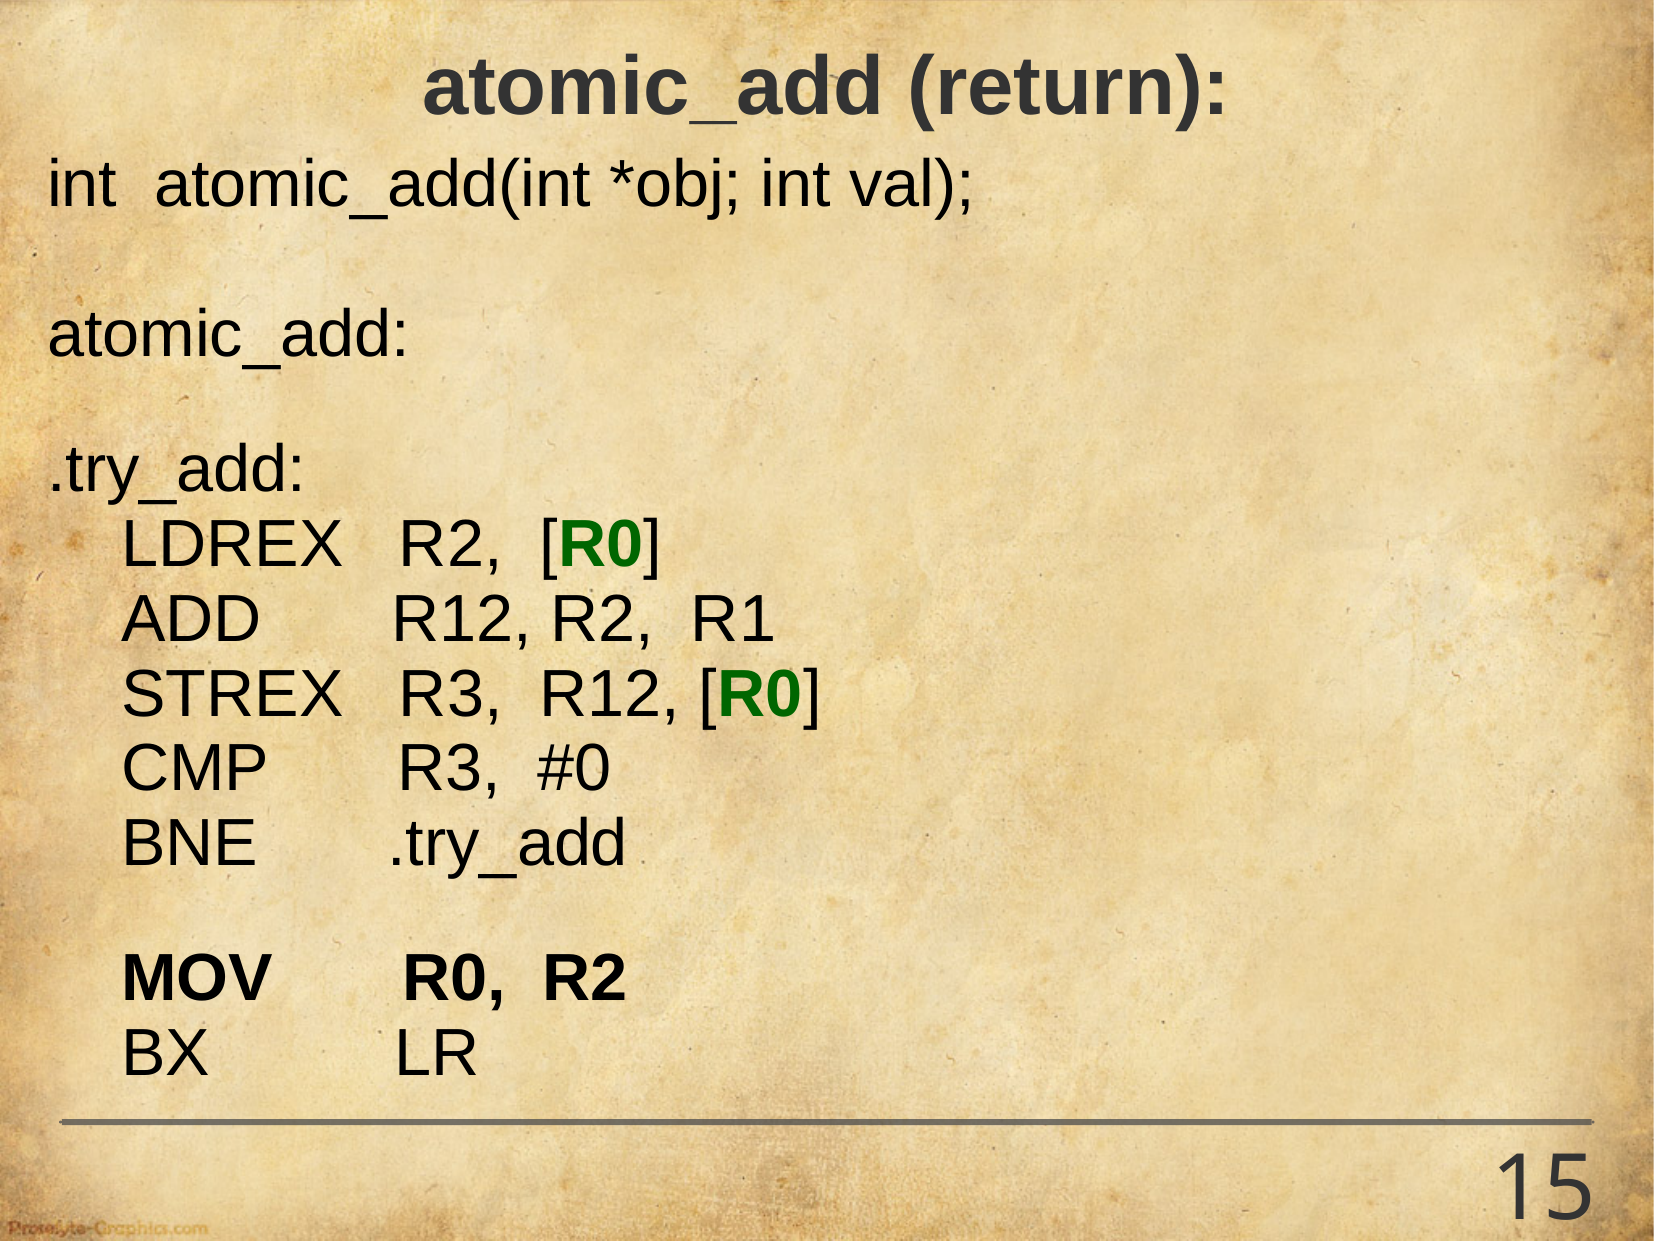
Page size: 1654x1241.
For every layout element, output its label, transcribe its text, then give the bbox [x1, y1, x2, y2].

picture [0, 0, 1654, 1241]
title atomic_add (return): [82, 0, 1571, 141]
text_box <номер> [1476, 1114, 1642, 1236]
subtitle int atomic_add(int *obj; int val); atomic_add: .try_add: LDREX R2, [R0] ADD R12, R2, R1 STREX R3, R12, [R0] CMP R3, #0 BNE .try_add MOV R0, R2 BX LR [47, 141, 1595, 1170]
